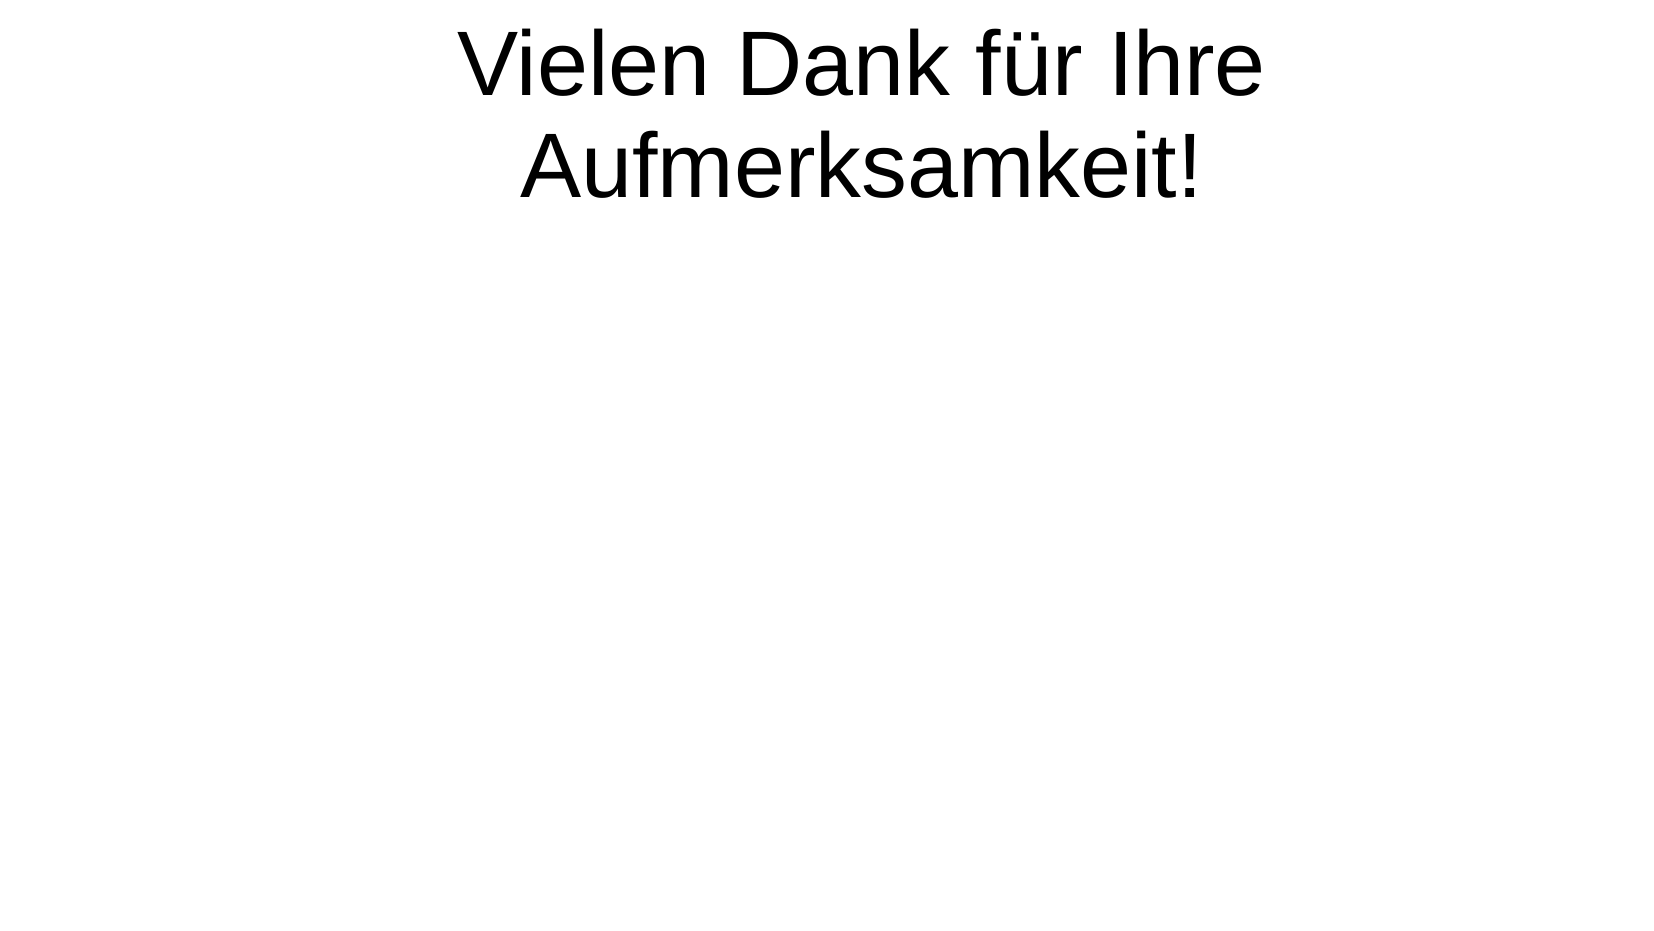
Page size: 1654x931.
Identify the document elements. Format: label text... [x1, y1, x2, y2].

title Vielen Dank für Ihre Aufmerksamkeit! [82, 12, 1571, 218]
